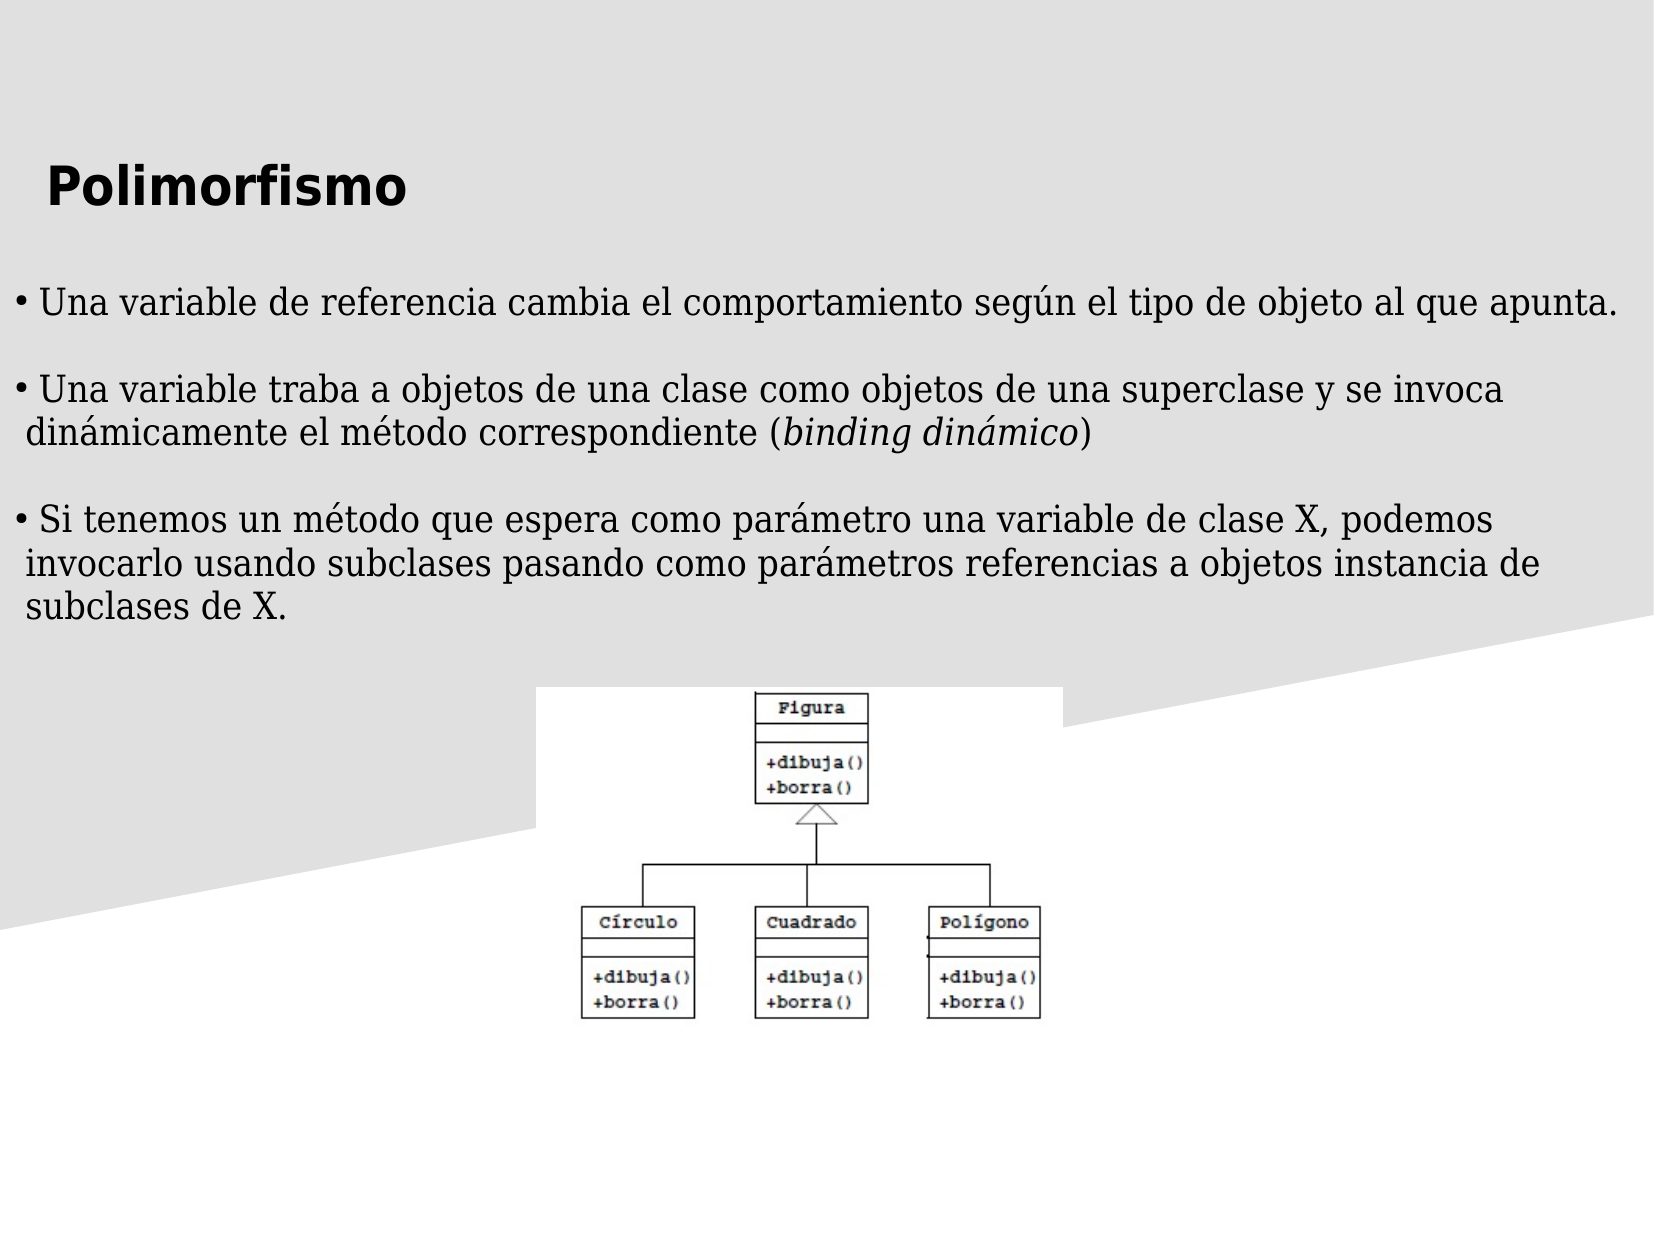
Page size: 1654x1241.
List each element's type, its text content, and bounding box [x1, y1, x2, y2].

text_box Polimorfismo [31, 147, 1626, 226]
picture [536, 687, 1063, 1041]
text_box Una variable de referencia cambia el comportamiento según el tipo de objeto al que apunta. Una variable traba a objetos de una clase como objetos de una superclase y se invoca dinámicamente el método correspondiente (binding dinámico) Si tenemos un método que espera como parámetro una variable de clase X, podemos invocarlo usando subclases pasando como parámetros referencias a objetos instancia de subclases de X. [0, 272, 1654, 636]
